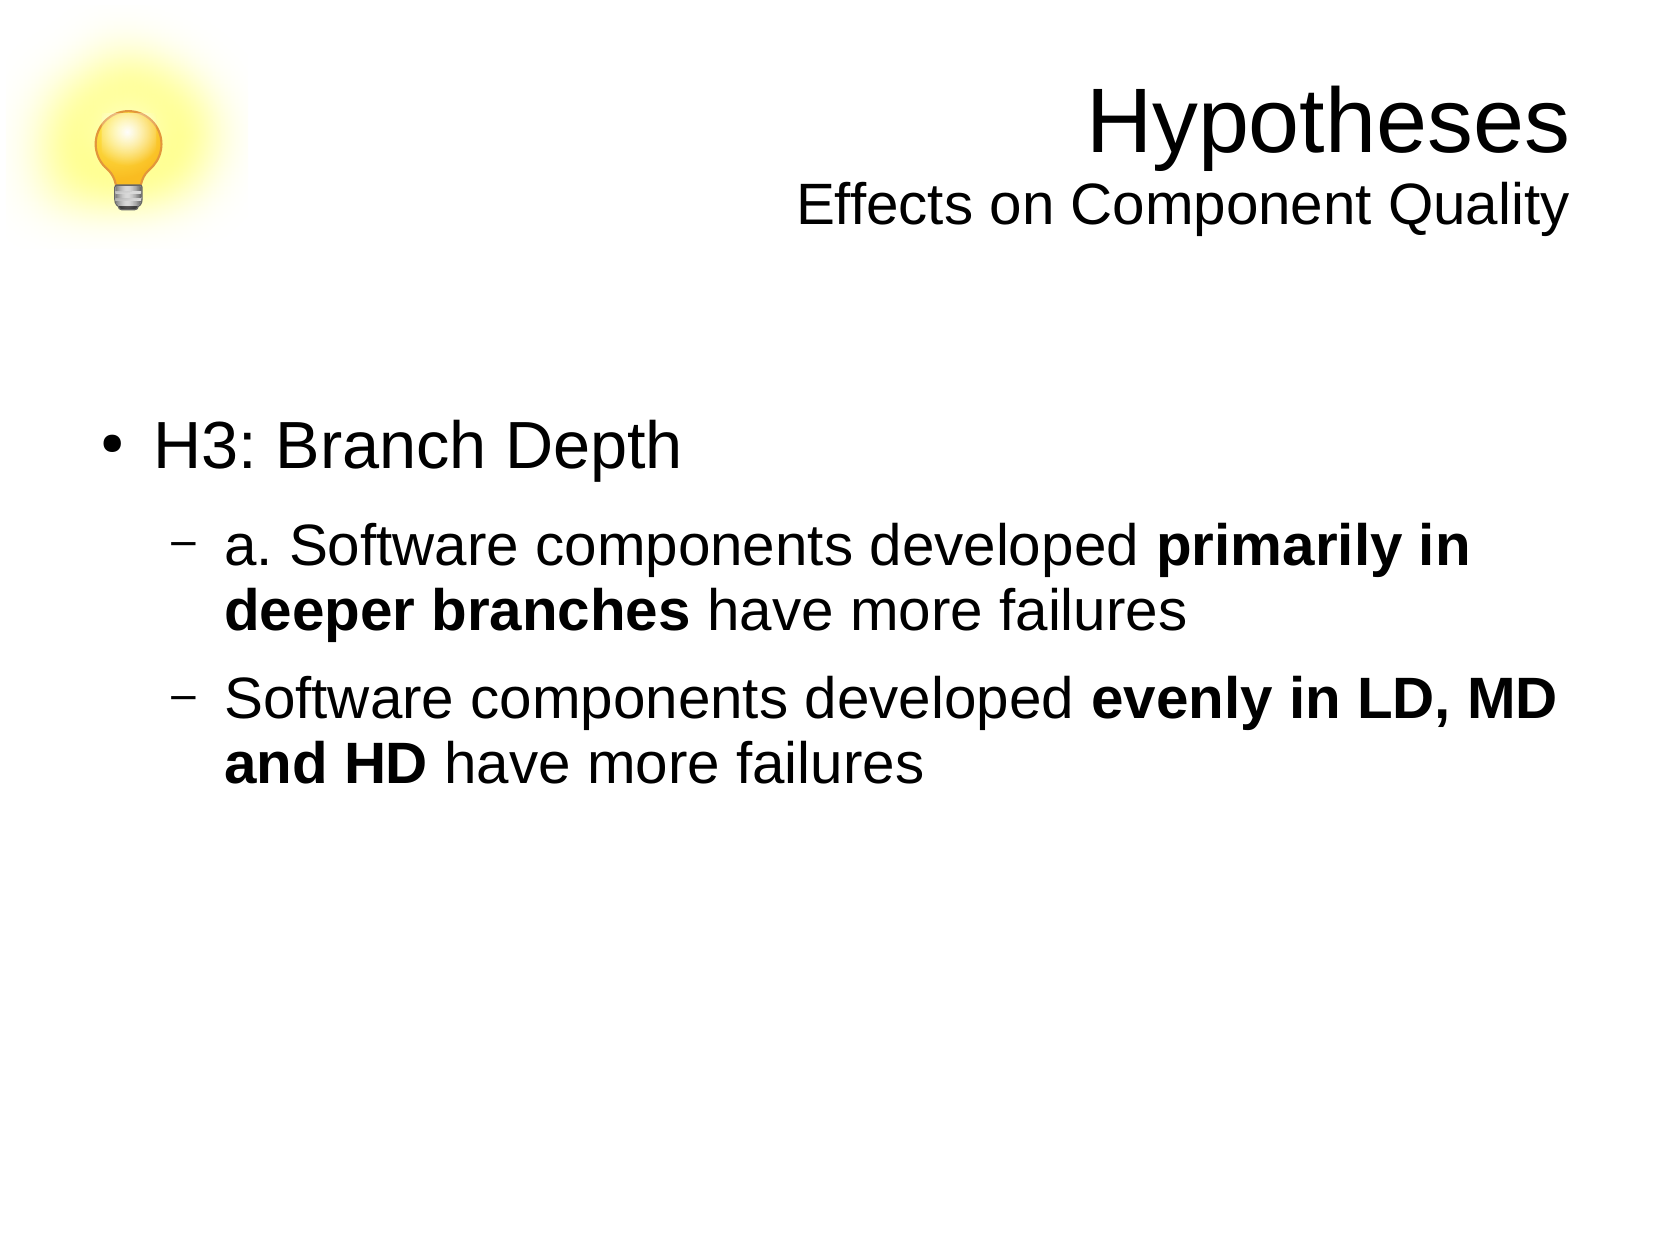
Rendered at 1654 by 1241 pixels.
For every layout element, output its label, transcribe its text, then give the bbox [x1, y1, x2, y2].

list H3: Branch Depth a. Software components developed primarily in deeper branches have more failures Software components developed evenly in LD, MD and HD have more failures [82, 408, 1571, 886]
picture [5, 5, 249, 249]
title Hypotheses Effects on Component Quality [82, 49, 1571, 257]
